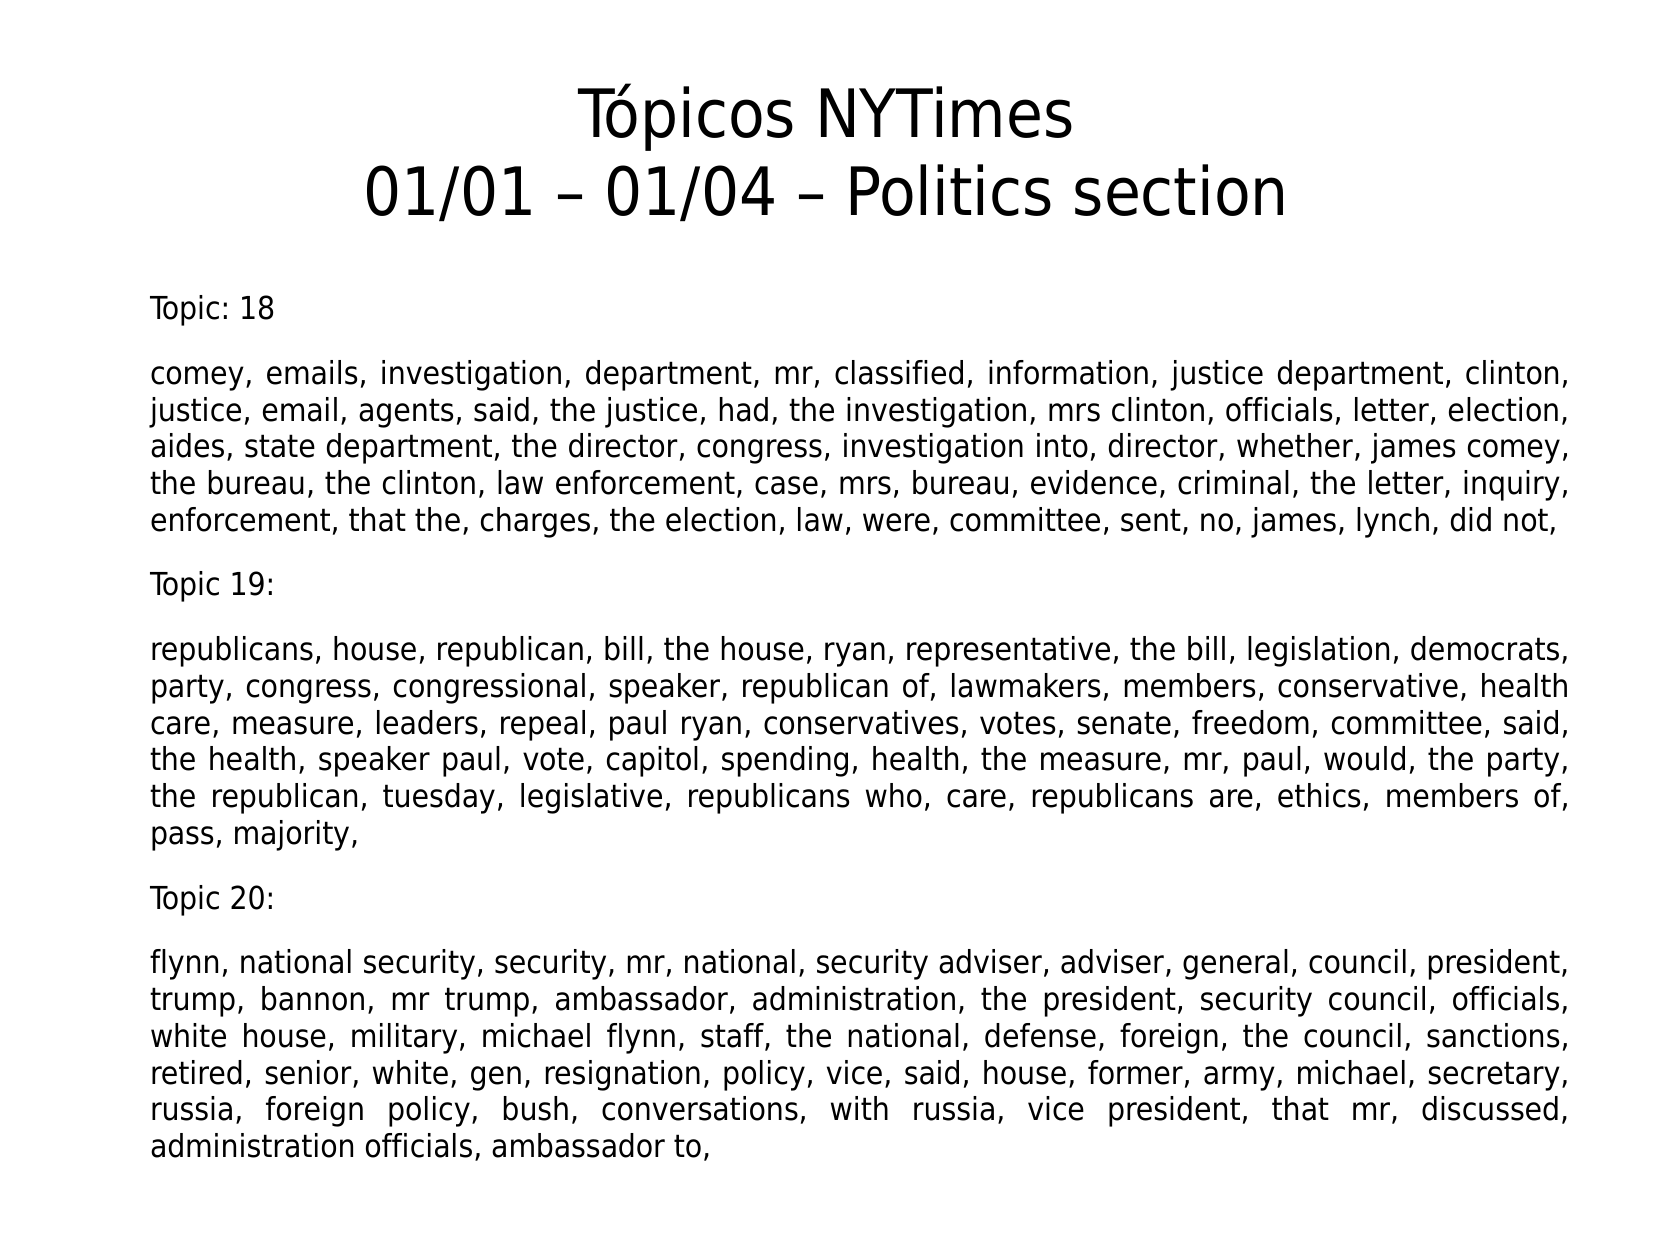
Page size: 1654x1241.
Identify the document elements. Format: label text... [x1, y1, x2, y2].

title Tópicos NYTimes 01/01 – 01/04 – Politics section [82, 49, 1571, 257]
list Topic: 18 comey, emails, investigation, department, mr, classified, information, justice department, clinton, justice, email, agents, said, the justice, had, the investigation, mrs clinton, officials, letter, election, aides, state department, the director, congress, investigation into, director, whether, james comey, the bureau, the clinton, law enforcement, case, mrs, bureau, evidence, criminal, the letter, inquiry, enforcement, that the, charges, the election, law, were, committee, sent, no, james, lynch, did not, Topic 19: republicans, house, republican, bill, the house, ryan, representative, the bill, legislation, democrats, party, congress, congressional, speaker, republican of, lawmakers, members, conservative, health care, measure, leaders, repeal, paul ryan, conservatives, votes, senate, freedom, committee, said, the health, speaker paul, vote, capitol, spending, health, the measure, mr, paul, would, the party, the republican, tuesday, legislative, republicans who, care, republicans are, ethics, members of, pass, majority, Topic 20: flynn, national security, security, mr, national, security adviser, adviser, general, council, president, trump, bannon, mr trump, ambassador, administration, the president, security council, officials, white house, military, michael flynn, staff, the national, defense, foreign, the council, sanctions, retired, senior, white, gen, resignation, policy, vice, said, house, former, army, michael, secretary, russia, foreign policy, bush, conversations, with russia, vice president, that mr, discussed, administration officials, ambassador to, [82, 290, 1571, 1193]
